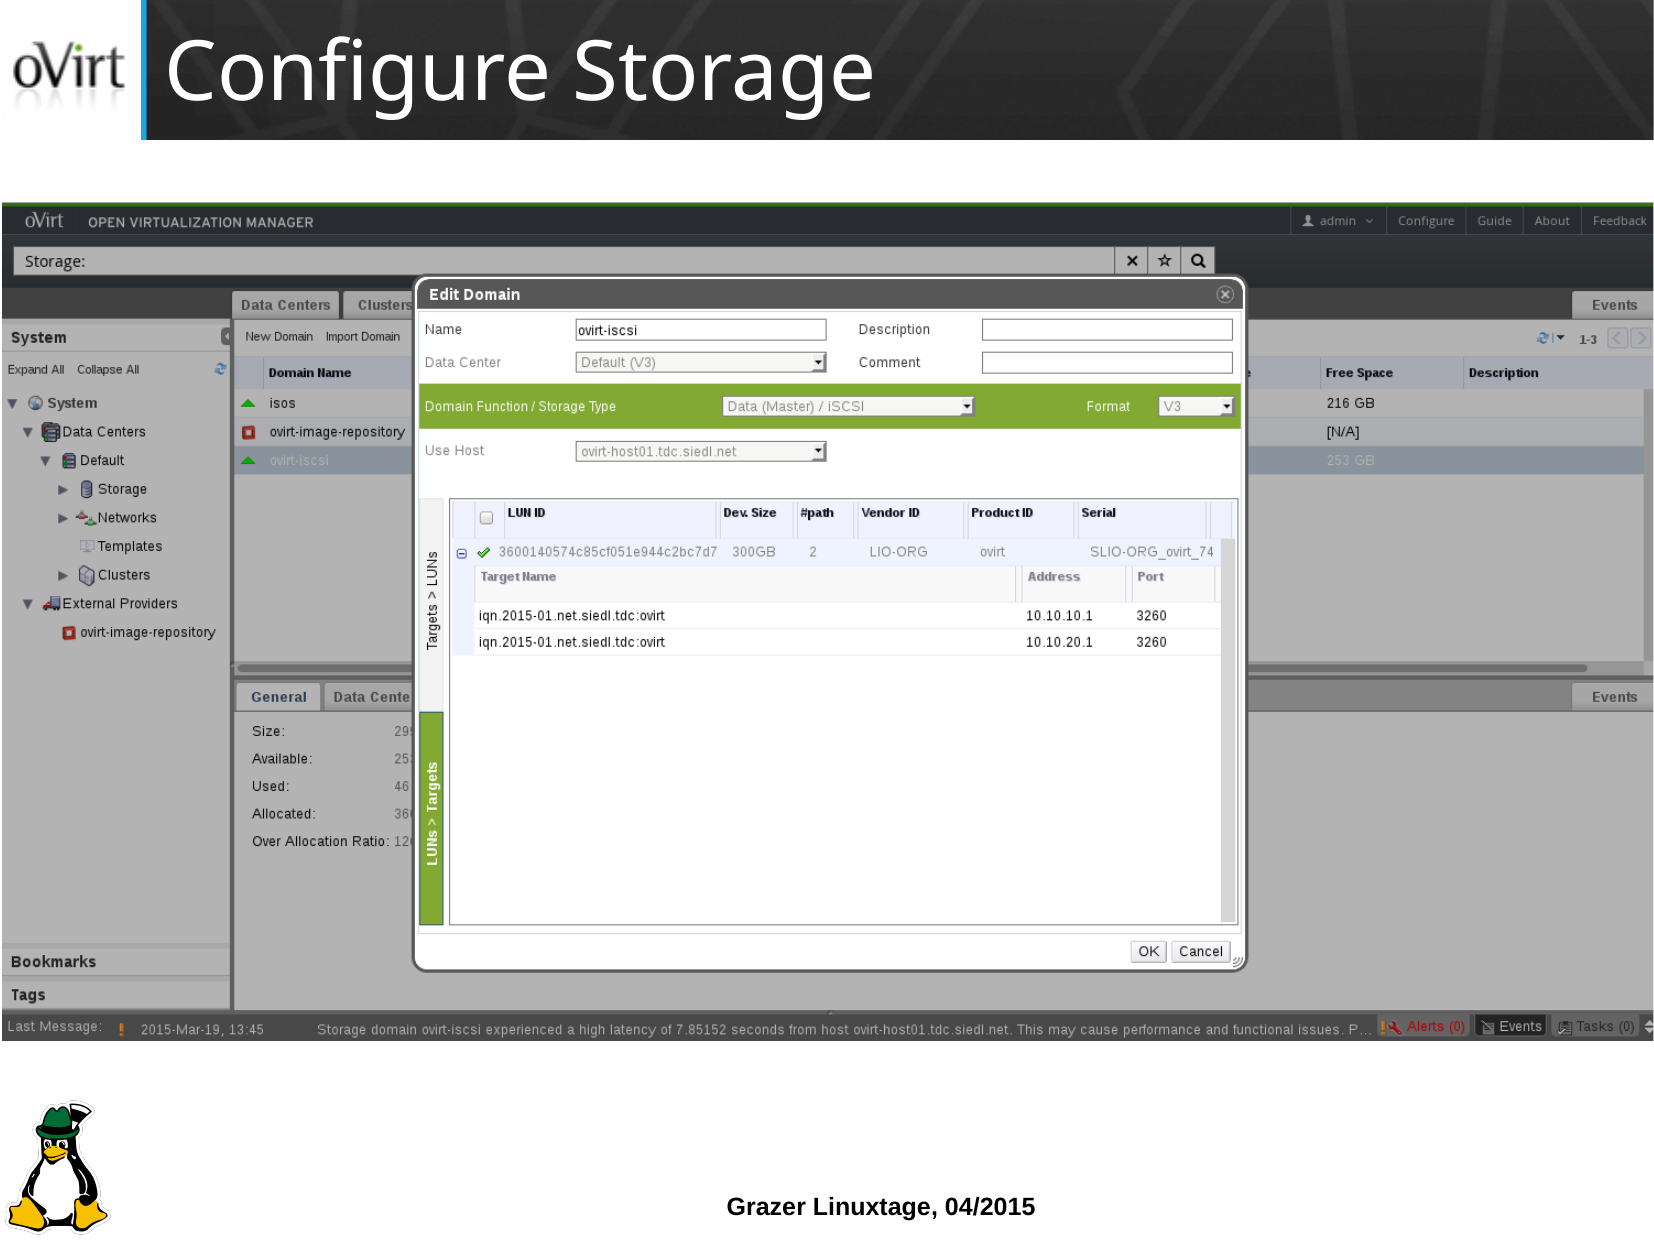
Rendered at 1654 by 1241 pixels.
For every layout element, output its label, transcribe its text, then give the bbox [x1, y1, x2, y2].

picture [5, 1100, 111, 1235]
picture [0, 0, 1654, 140]
picture [2, 202, 1654, 1041]
title Configure Storage [164, 18, 1653, 119]
